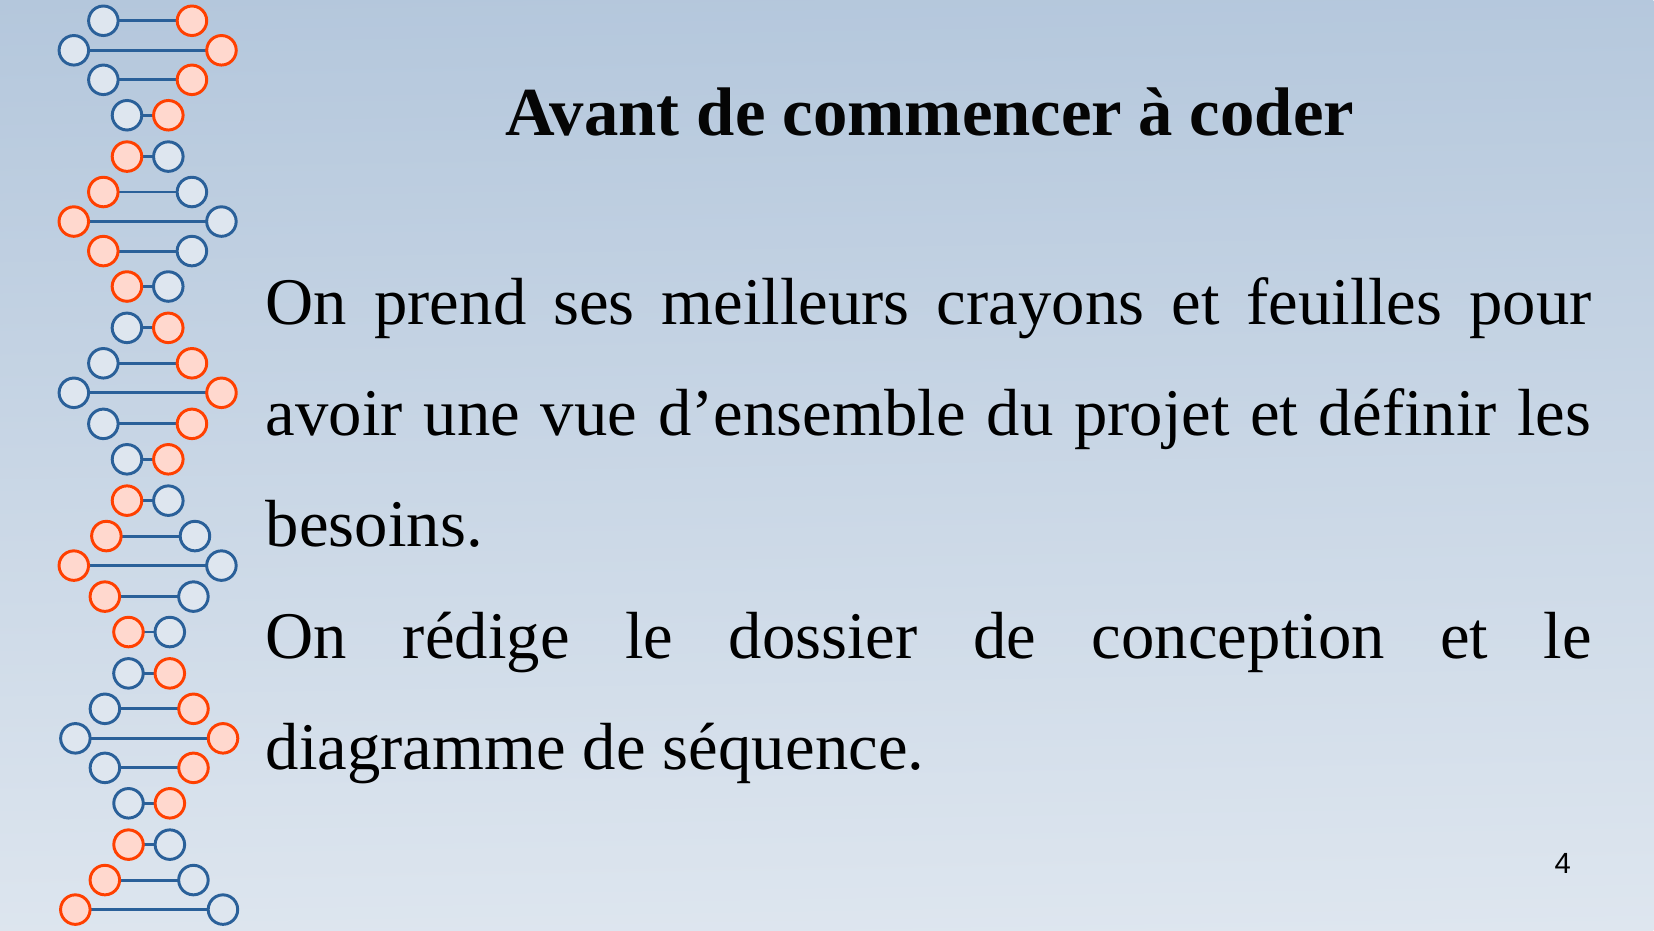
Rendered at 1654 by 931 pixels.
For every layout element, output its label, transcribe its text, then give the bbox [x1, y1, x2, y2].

subtitle On prend ses meilleurs crayons et feuilles pour avoir une vue d’ensemble du projet et définir les besoins. On rédige le dossier de conception et le diagramme de séquence. [265, 135, 1595, 877]
title Avant de commencer à coder [265, 35, 1595, 135]
